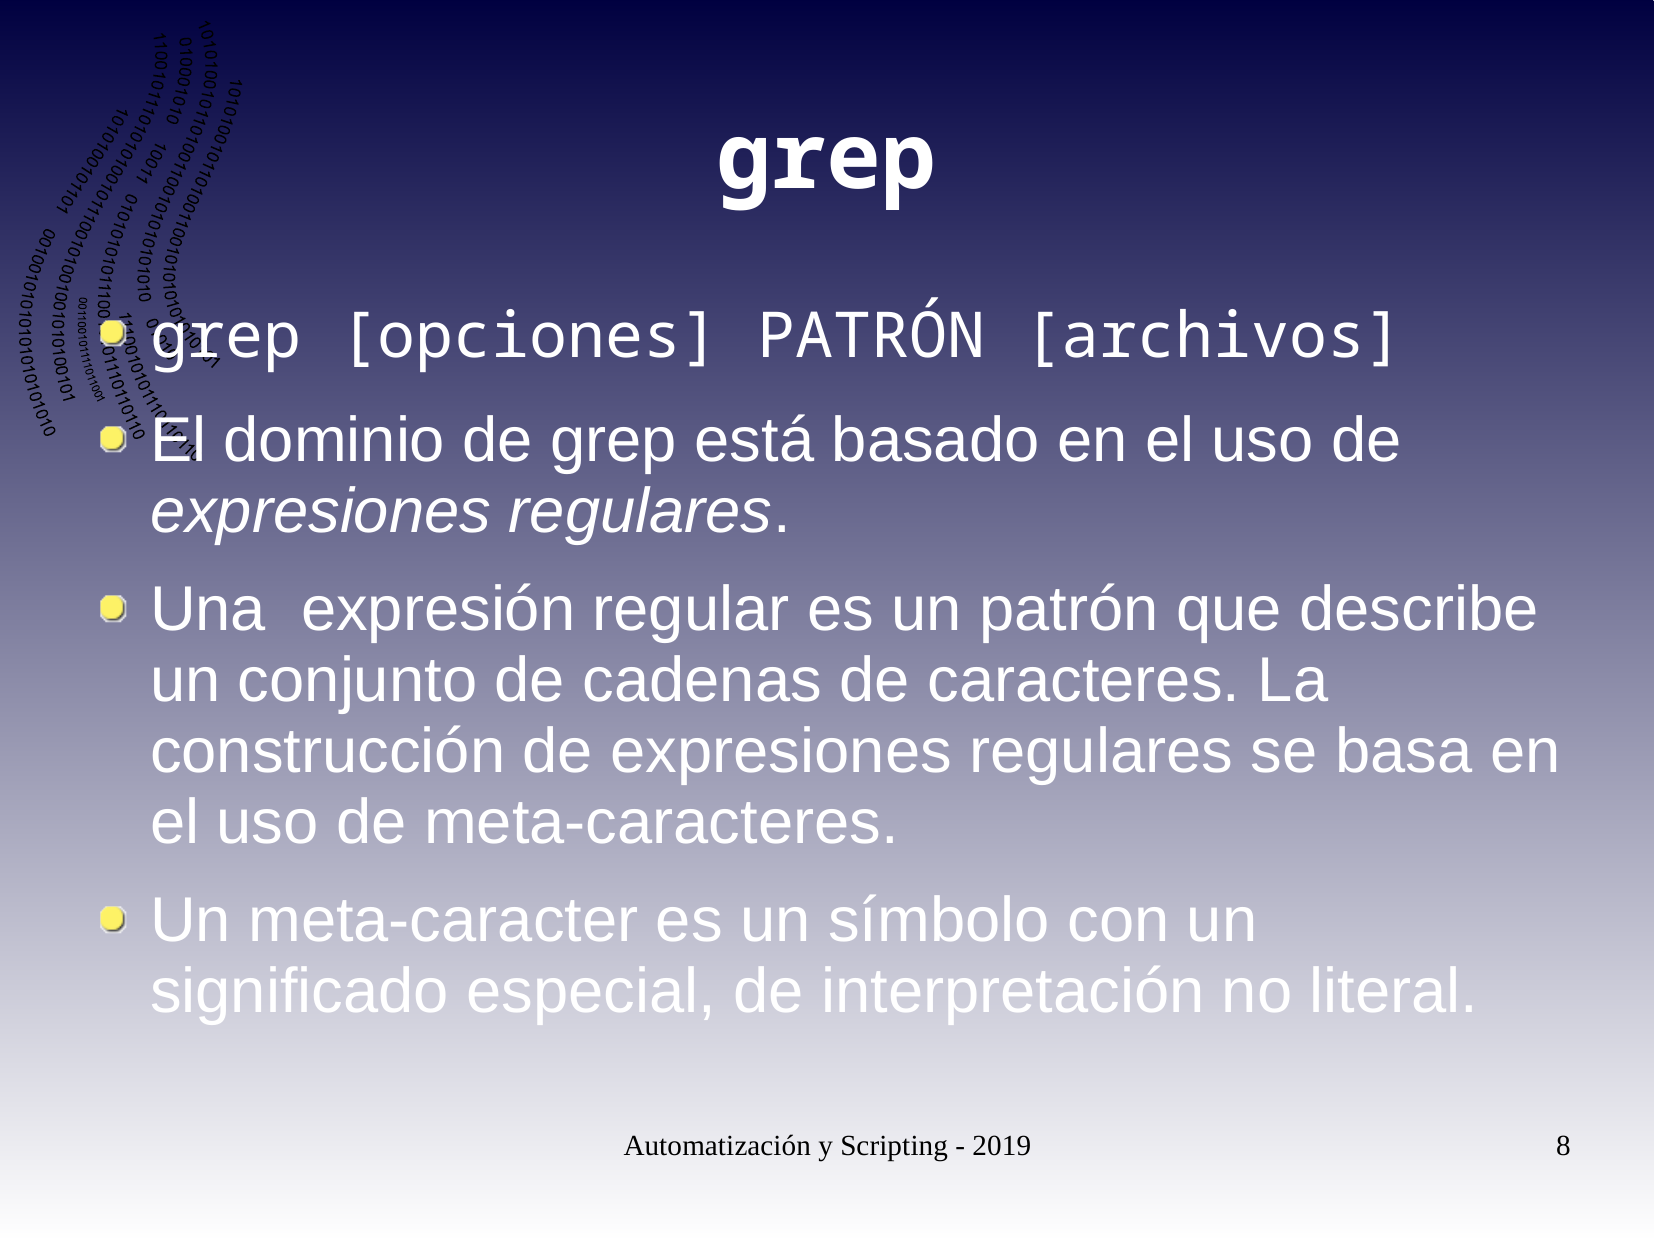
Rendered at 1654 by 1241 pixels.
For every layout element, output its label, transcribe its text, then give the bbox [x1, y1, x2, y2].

picture [18, 20, 243, 461]
list grep [opciones] PATRÓN [archivos] El dominio de grep está basado en el uso de expresiones regulares. Una expresión regular es un patrón que describe un conjunto de cadenas de caracteres. La construcción de expresiones regulares se basa en el uso de meta-caracteres. Un meta-caracter es un símbolo con un significado especial, de interpretación no literal. [82, 290, 1571, 1111]
title grep [82, 49, 1571, 257]
